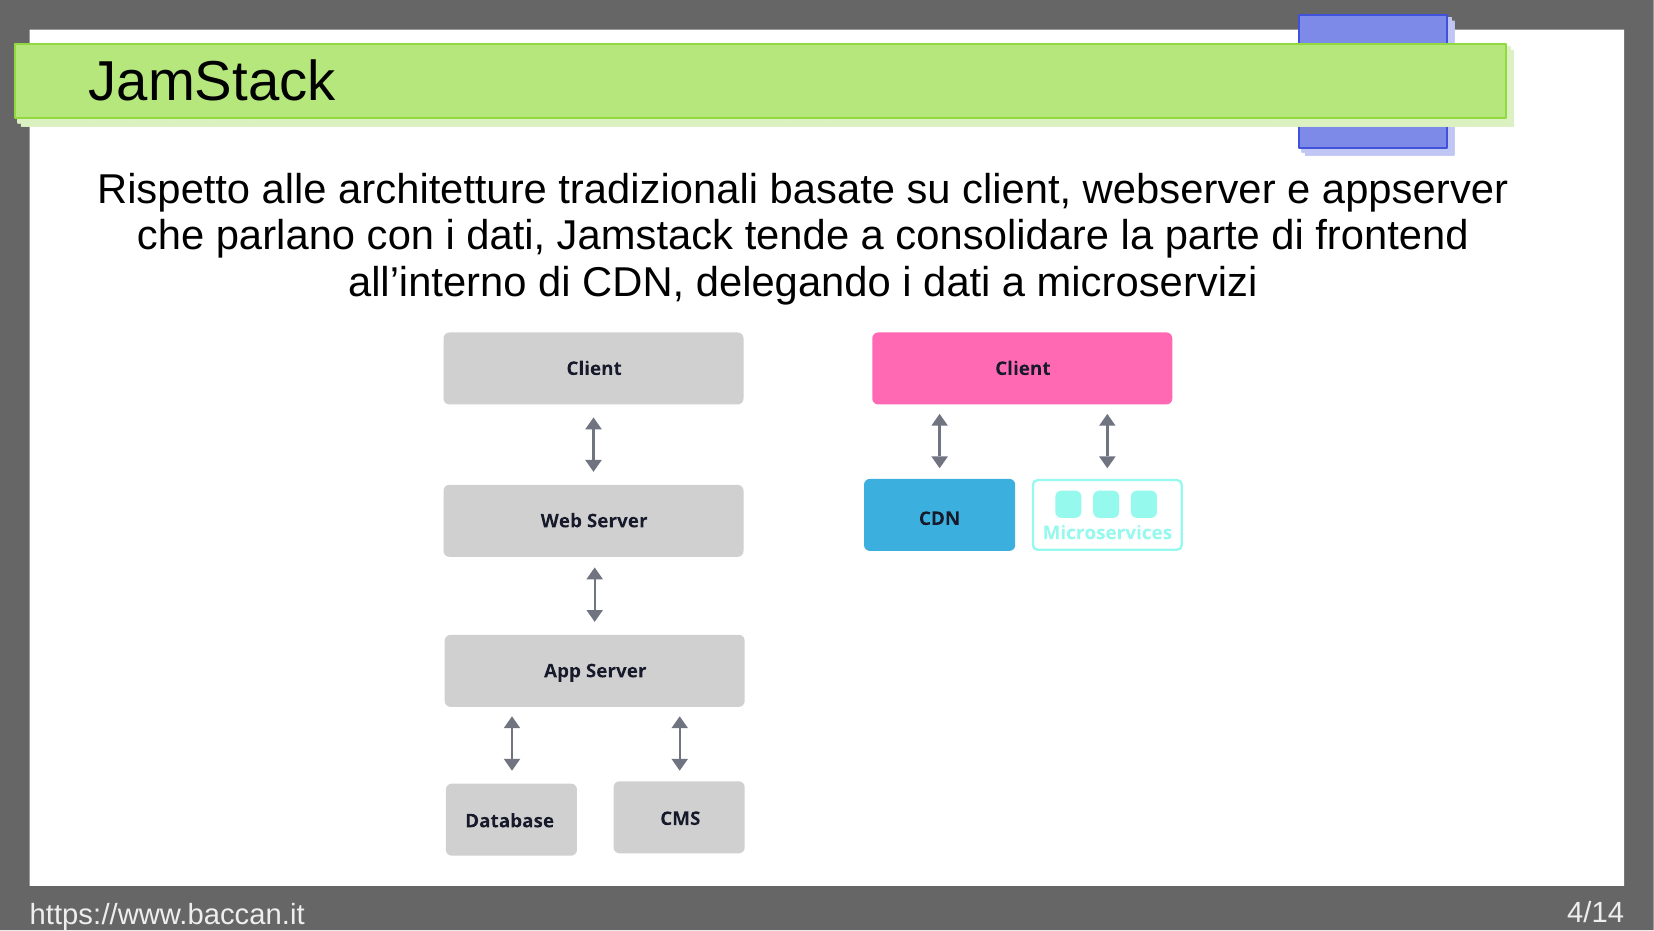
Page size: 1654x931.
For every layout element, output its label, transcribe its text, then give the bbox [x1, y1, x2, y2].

picture [442, 313, 1184, 857]
title JamStack [88, 44, 1506, 119]
text_box Rispetto alle architetture tradizionali basate su client, webserver e appserver che parlano con i dati, Jamstack tende a consolidare la parte di frontend all’interno di CDN, delegando i dati a microservizi [64, 157, 1542, 313]
